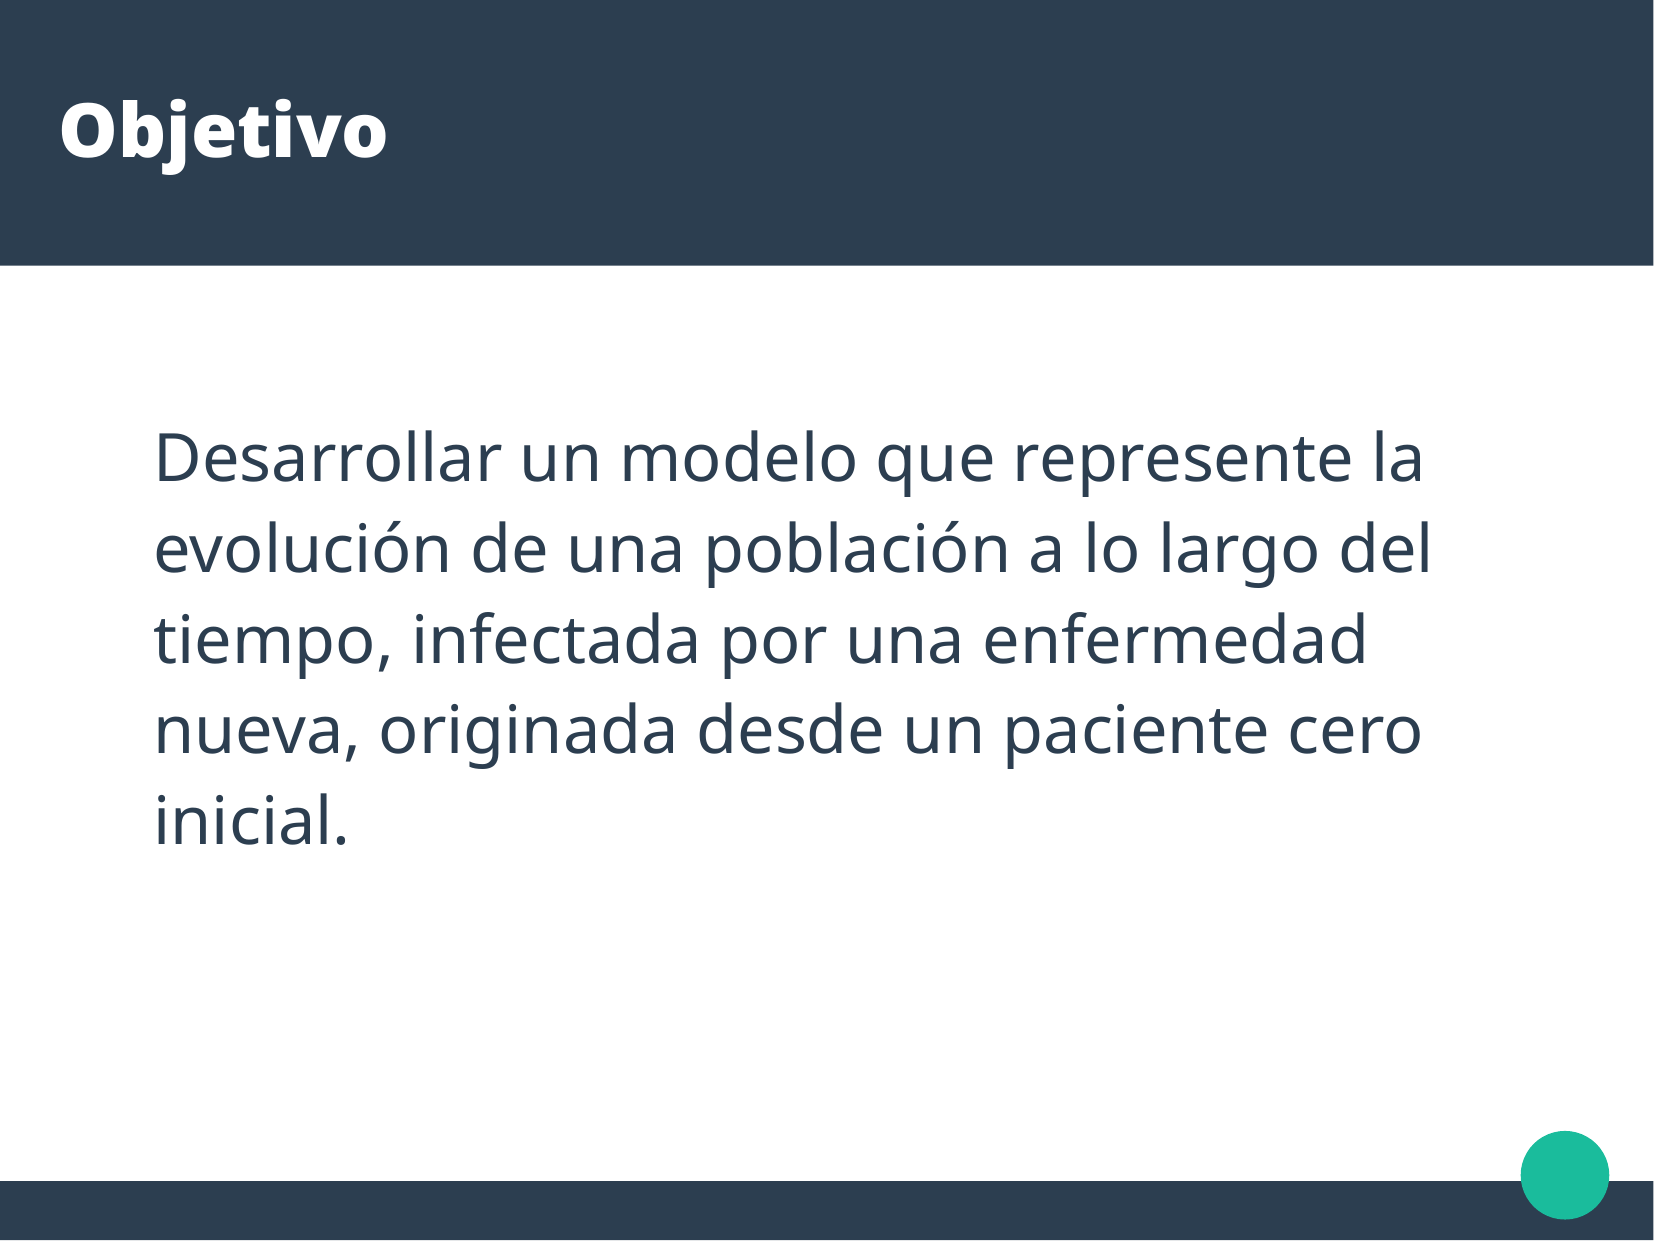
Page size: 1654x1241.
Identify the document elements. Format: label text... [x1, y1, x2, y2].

list Desarrollar un modelo que represente la evolución de una población a lo largo del tiempo, infectada por una enfermedad nueva, originada desde un paciente cero inicial. [82, 290, 1571, 1010]
title Objetivo [59, 49, 1595, 207]
